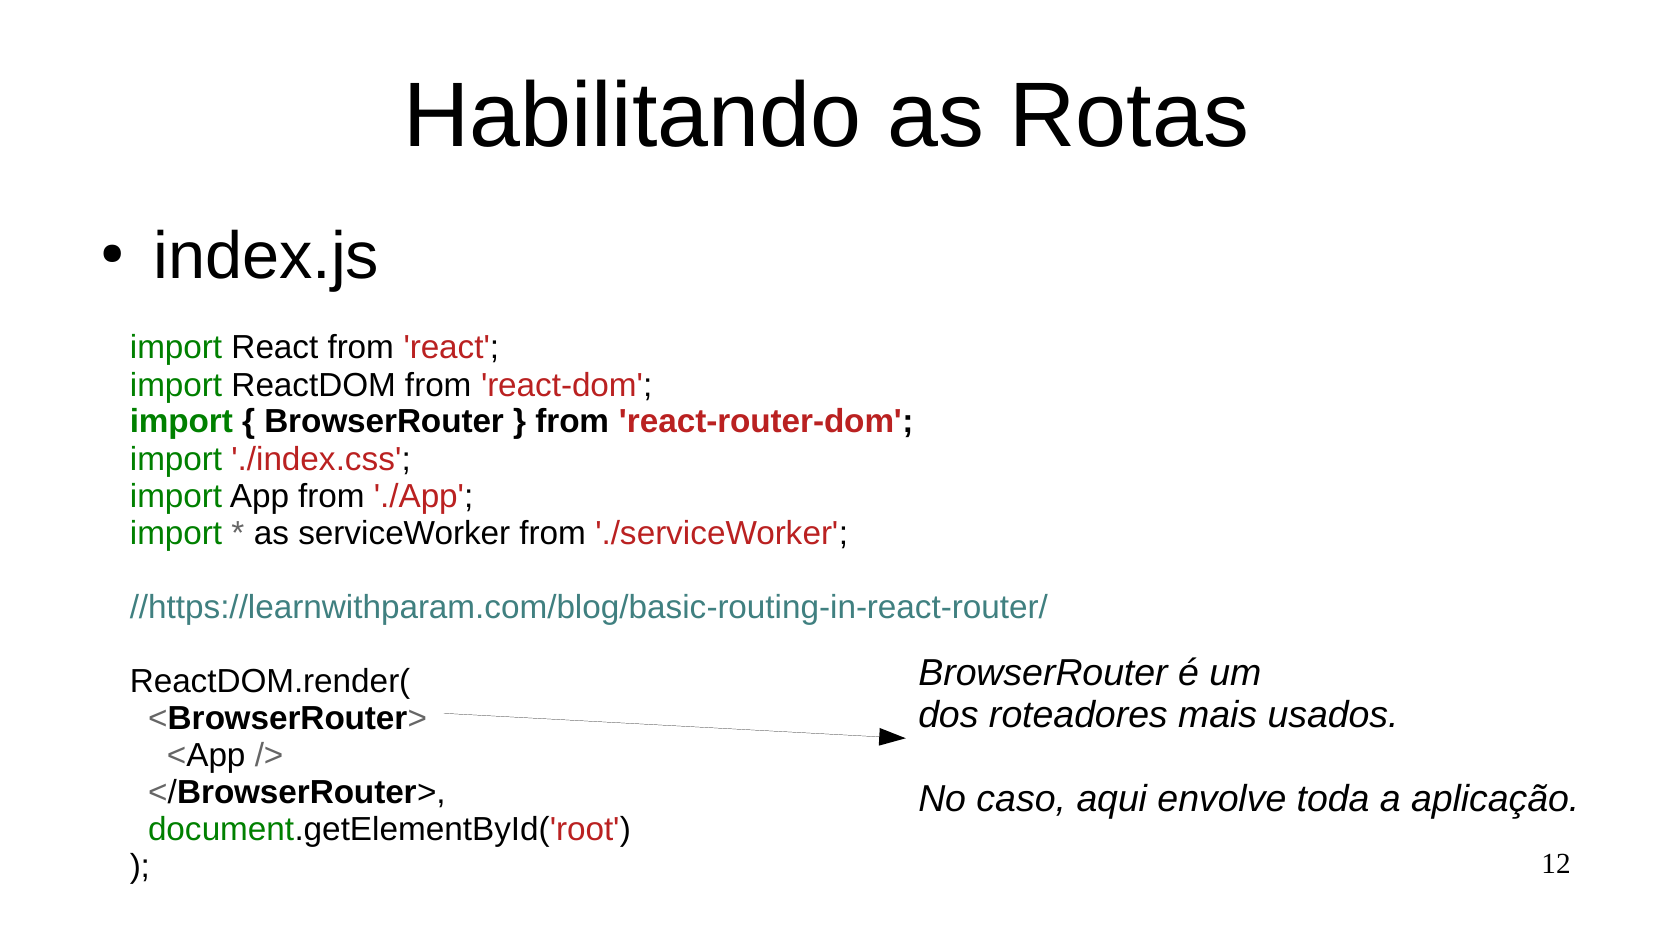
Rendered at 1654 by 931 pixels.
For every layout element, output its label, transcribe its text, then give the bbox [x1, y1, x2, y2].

title Habilitando as Rotas [82, 37, 1571, 193]
text_box import React from 'react'; import ReactDOM from 'react-dom'; import { BrowserRouter } from 'react-router-dom'; import './index.css'; import App from './App'; import * as serviceWorker from './serviceWorker'; //https://learnwithparam.com/blog/basic-routing-in-react-router/ ReactDOM.render( <BrowserRouter> <App /> </BrowserRouter>, document.getElementById('root') ); [114, 321, 1372, 892]
text_box BrowserRouter é um dos roteadores mais usados. No caso, aqui envolve toda a aplicação. [903, 644, 1595, 828]
list index.js [82, 217, 1571, 758]
